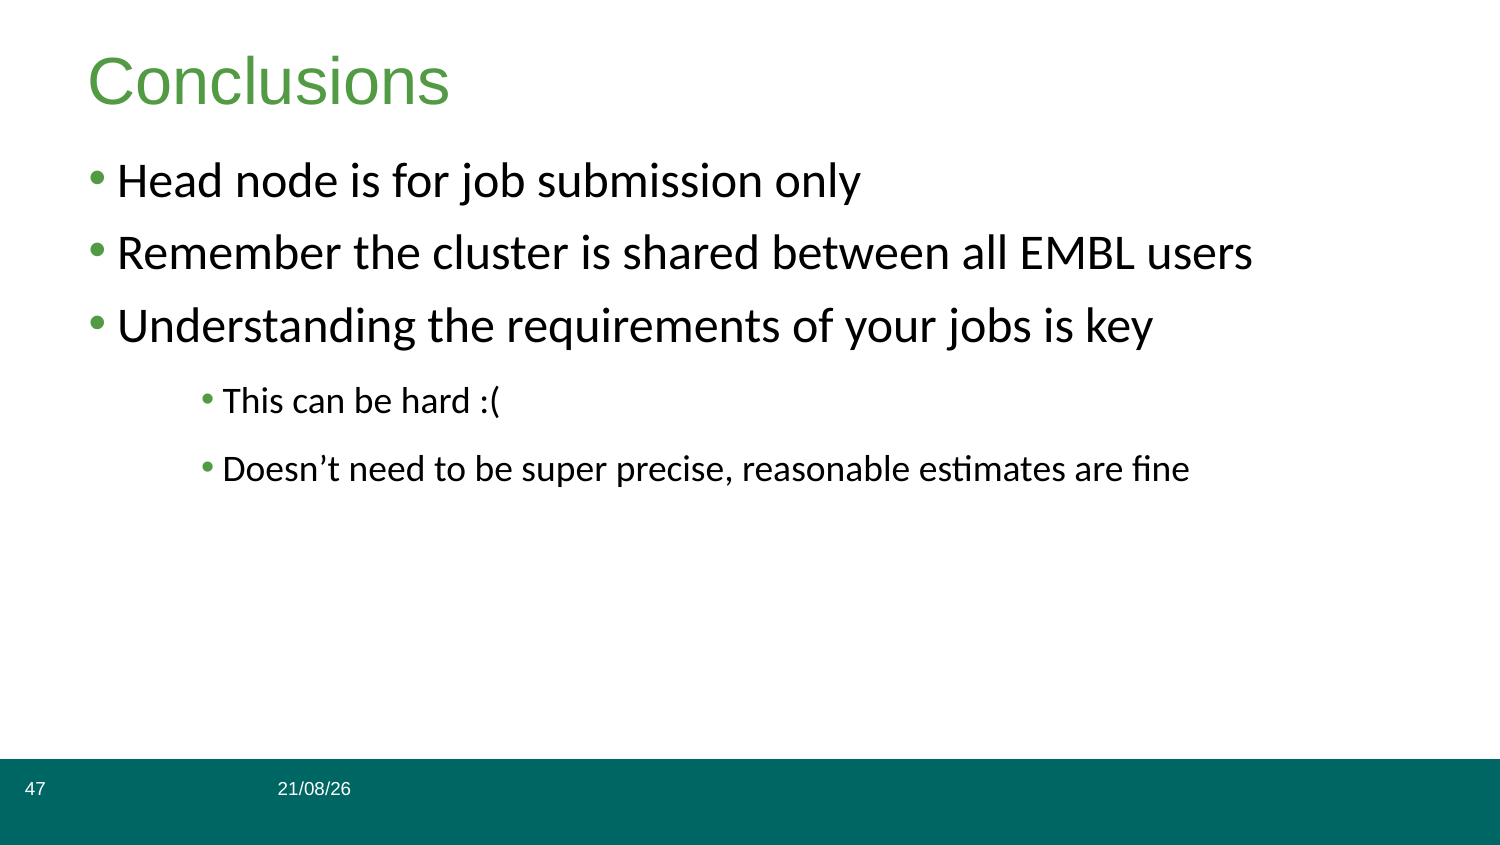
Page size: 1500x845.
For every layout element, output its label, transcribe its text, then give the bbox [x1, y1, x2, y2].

text_box 19/03/19 [277, 776, 553, 799]
title Conclusions [87, 37, 1426, 132]
text_box <number> [24, 776, 76, 799]
list Head node is for job submission only Remember the cluster is shared between all EMBL users Understanding the requirements of your jobs is key This can be hard :( Doesn’t need to be super precise, reasonable estimates are fine [88, 147, 1427, 704]
